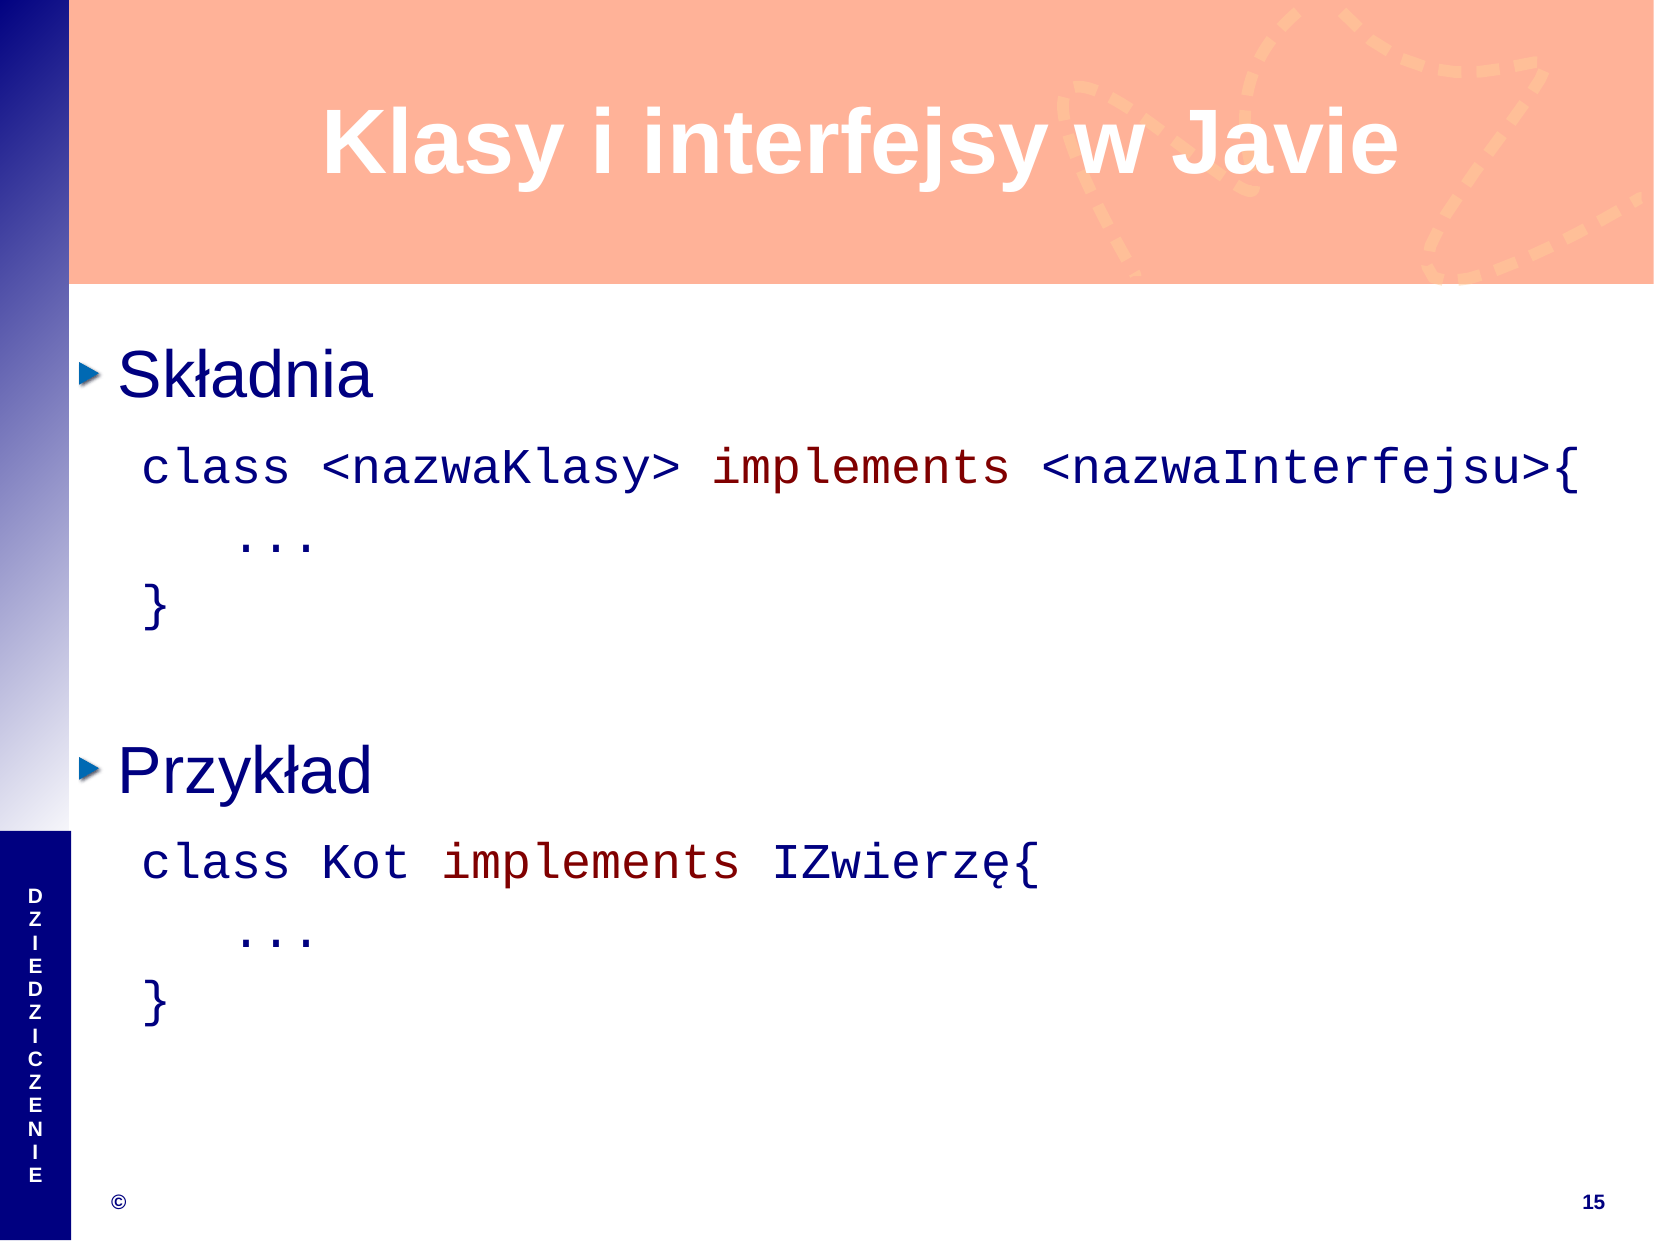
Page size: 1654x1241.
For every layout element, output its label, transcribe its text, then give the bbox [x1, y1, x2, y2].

list Składnia class <nazwaKlasy> implements <nazwaInterfejsu>{ ... } Przykład class Kot implements IZwierzę{ ... } [46, 337, 1654, 1089]
title Klasy i interfejsy w Javie [69, 37, 1654, 246]
text_box D Z I E D Z I C Z E N I E [0, 830, 71, 1241]
